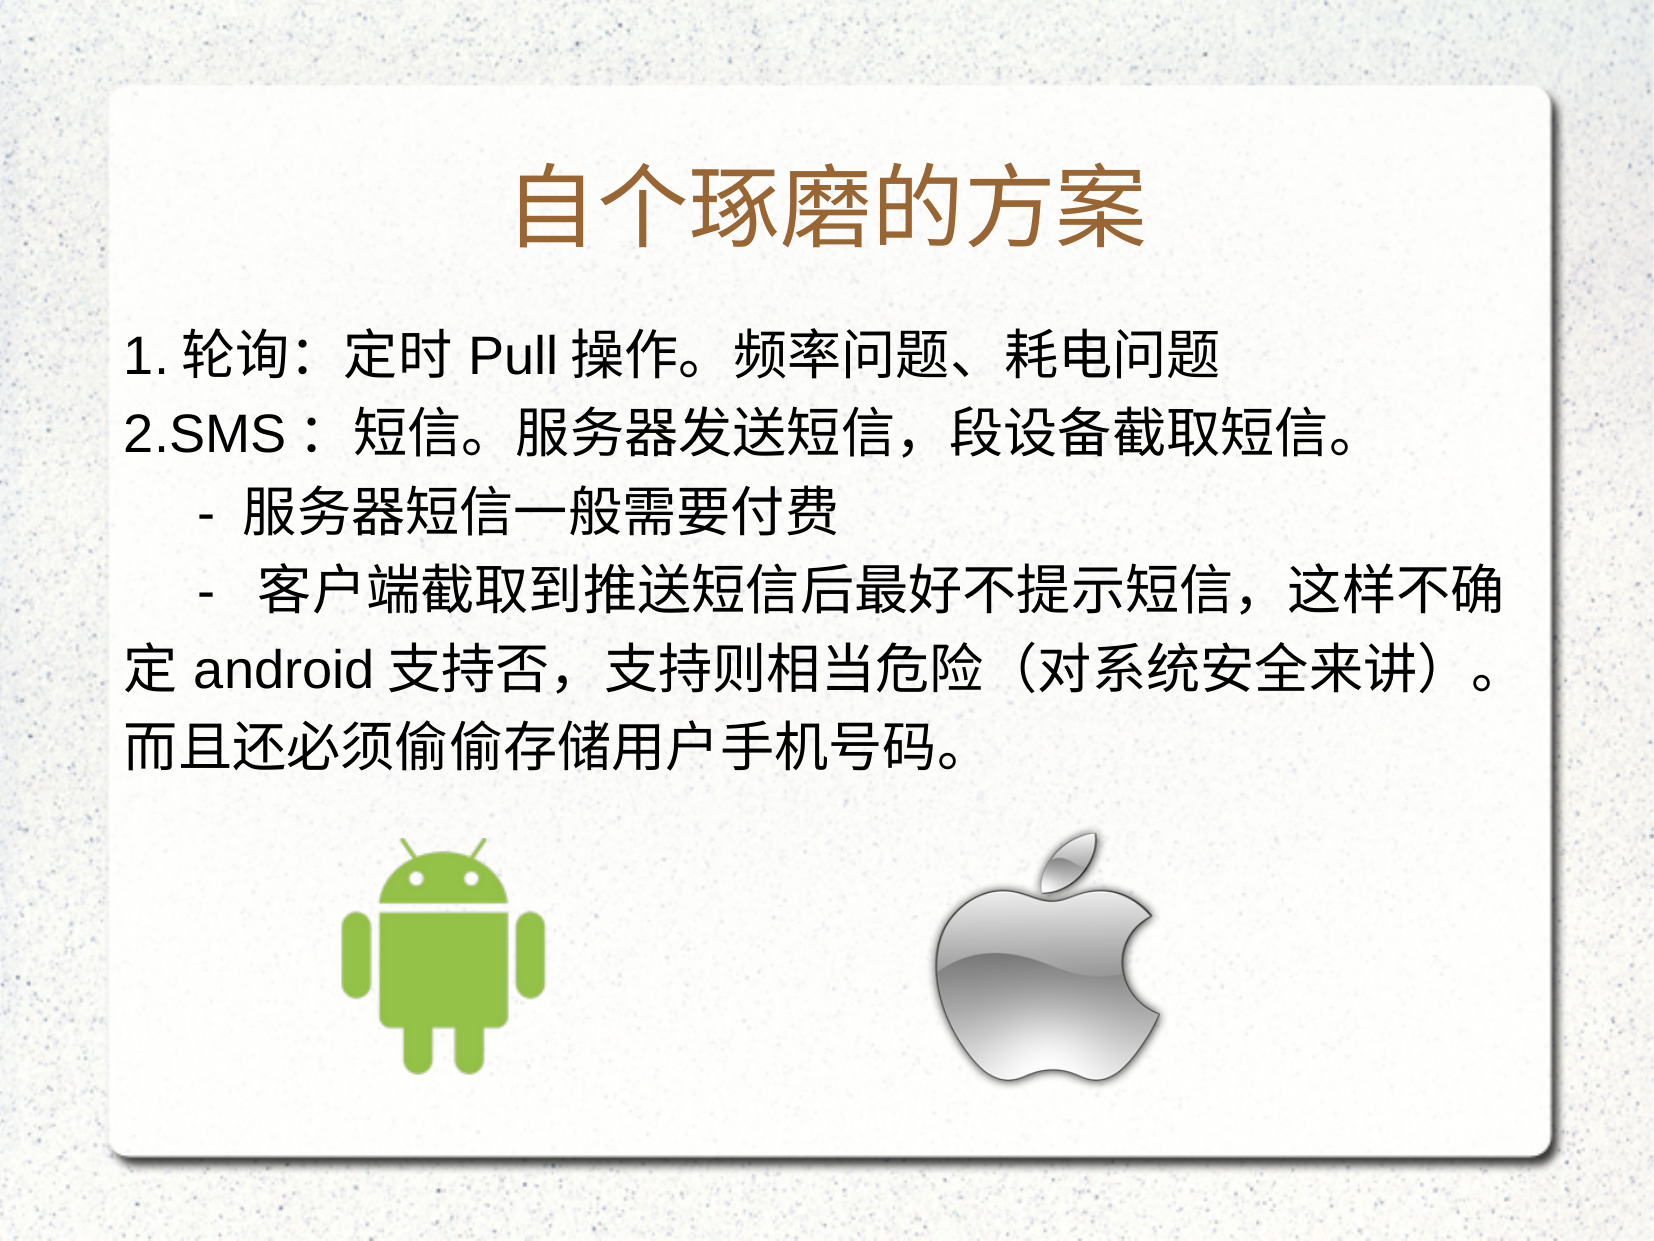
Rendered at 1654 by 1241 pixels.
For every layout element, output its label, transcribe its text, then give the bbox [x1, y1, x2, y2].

title 自个琢磨的方案 [118, 96, 1536, 304]
picture [0, 0, 1654, 1241]
subtitle 1.轮询：定时Pull操作。频率问题、耗电问题 2.SMS：短信。服务器发送短信，段设备截取短信。 - 服务器短信一般需要付费 - 客户端截取到推送短信后最好不提示短信，这样不确定android支持否，支持则相当危险（对系统安全来讲）。而且还必须偷偷存储用户手机号码。 [124, 290, 1554, 804]
